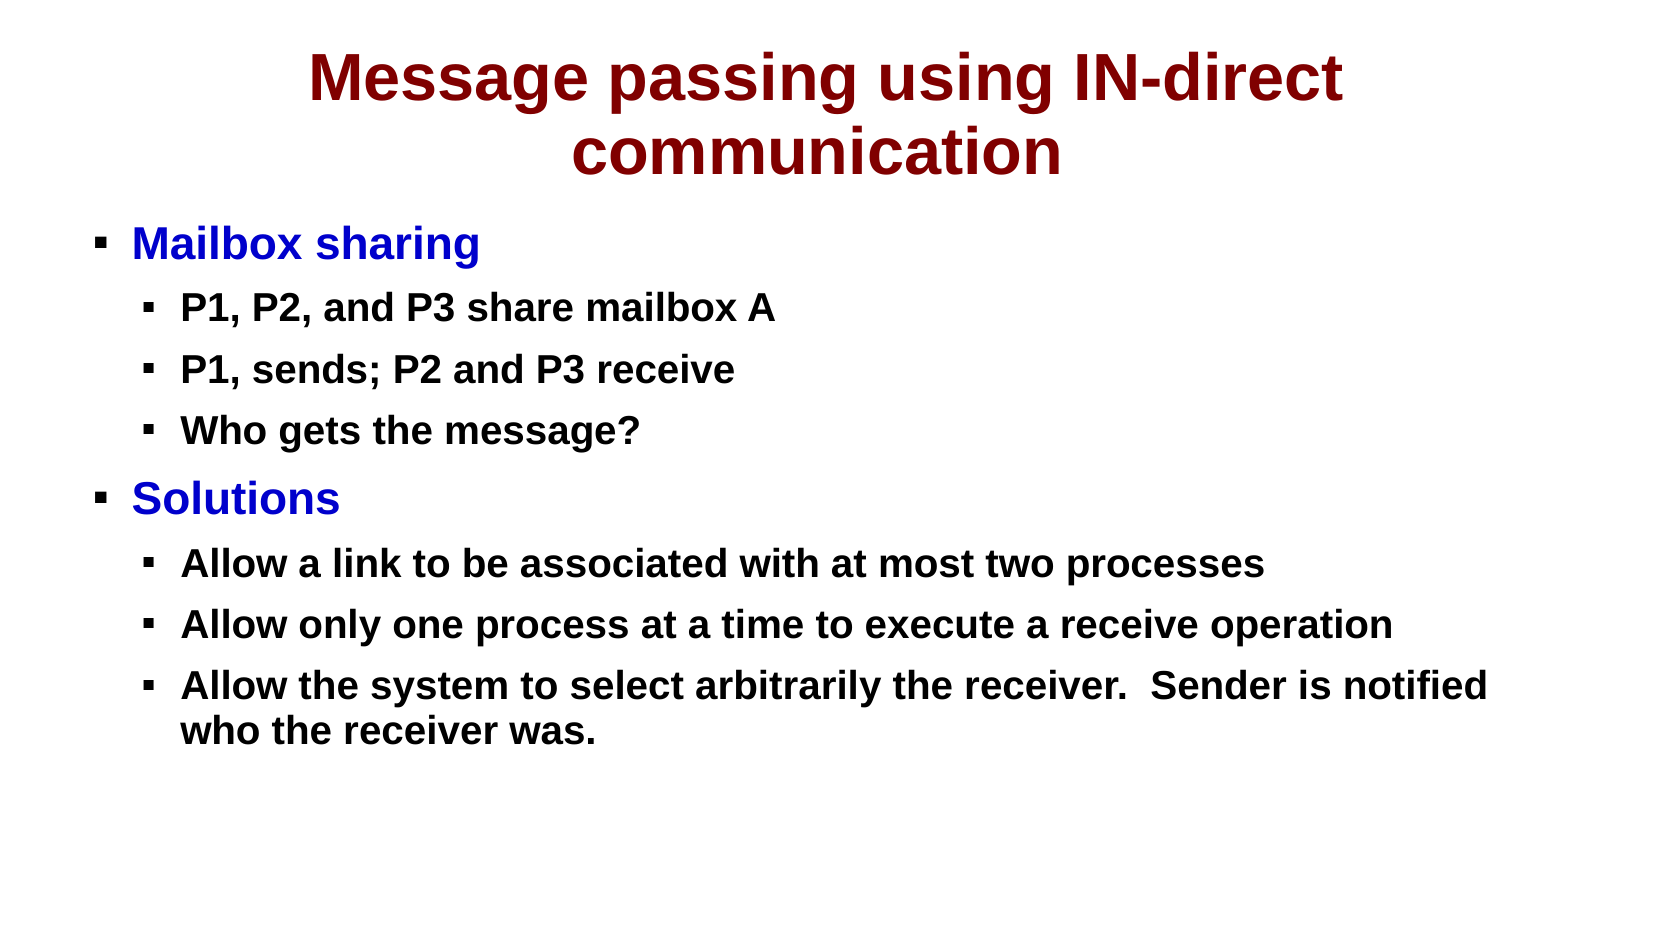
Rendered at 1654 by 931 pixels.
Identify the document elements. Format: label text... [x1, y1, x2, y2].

title Message passing using IN-direct communication [82, 36, 1571, 193]
list Mailbox sharing P1, P2, and P3 share mailbox A P1, sends; P2 and P3 receive Who gets the message? Solutions Allow a link to be associated with at most two processes Allow only one process at a time to execute a receive operation Allow the system to select arbitrarily the receiver. Sender is notified who the receiver was. [82, 217, 1571, 757]
